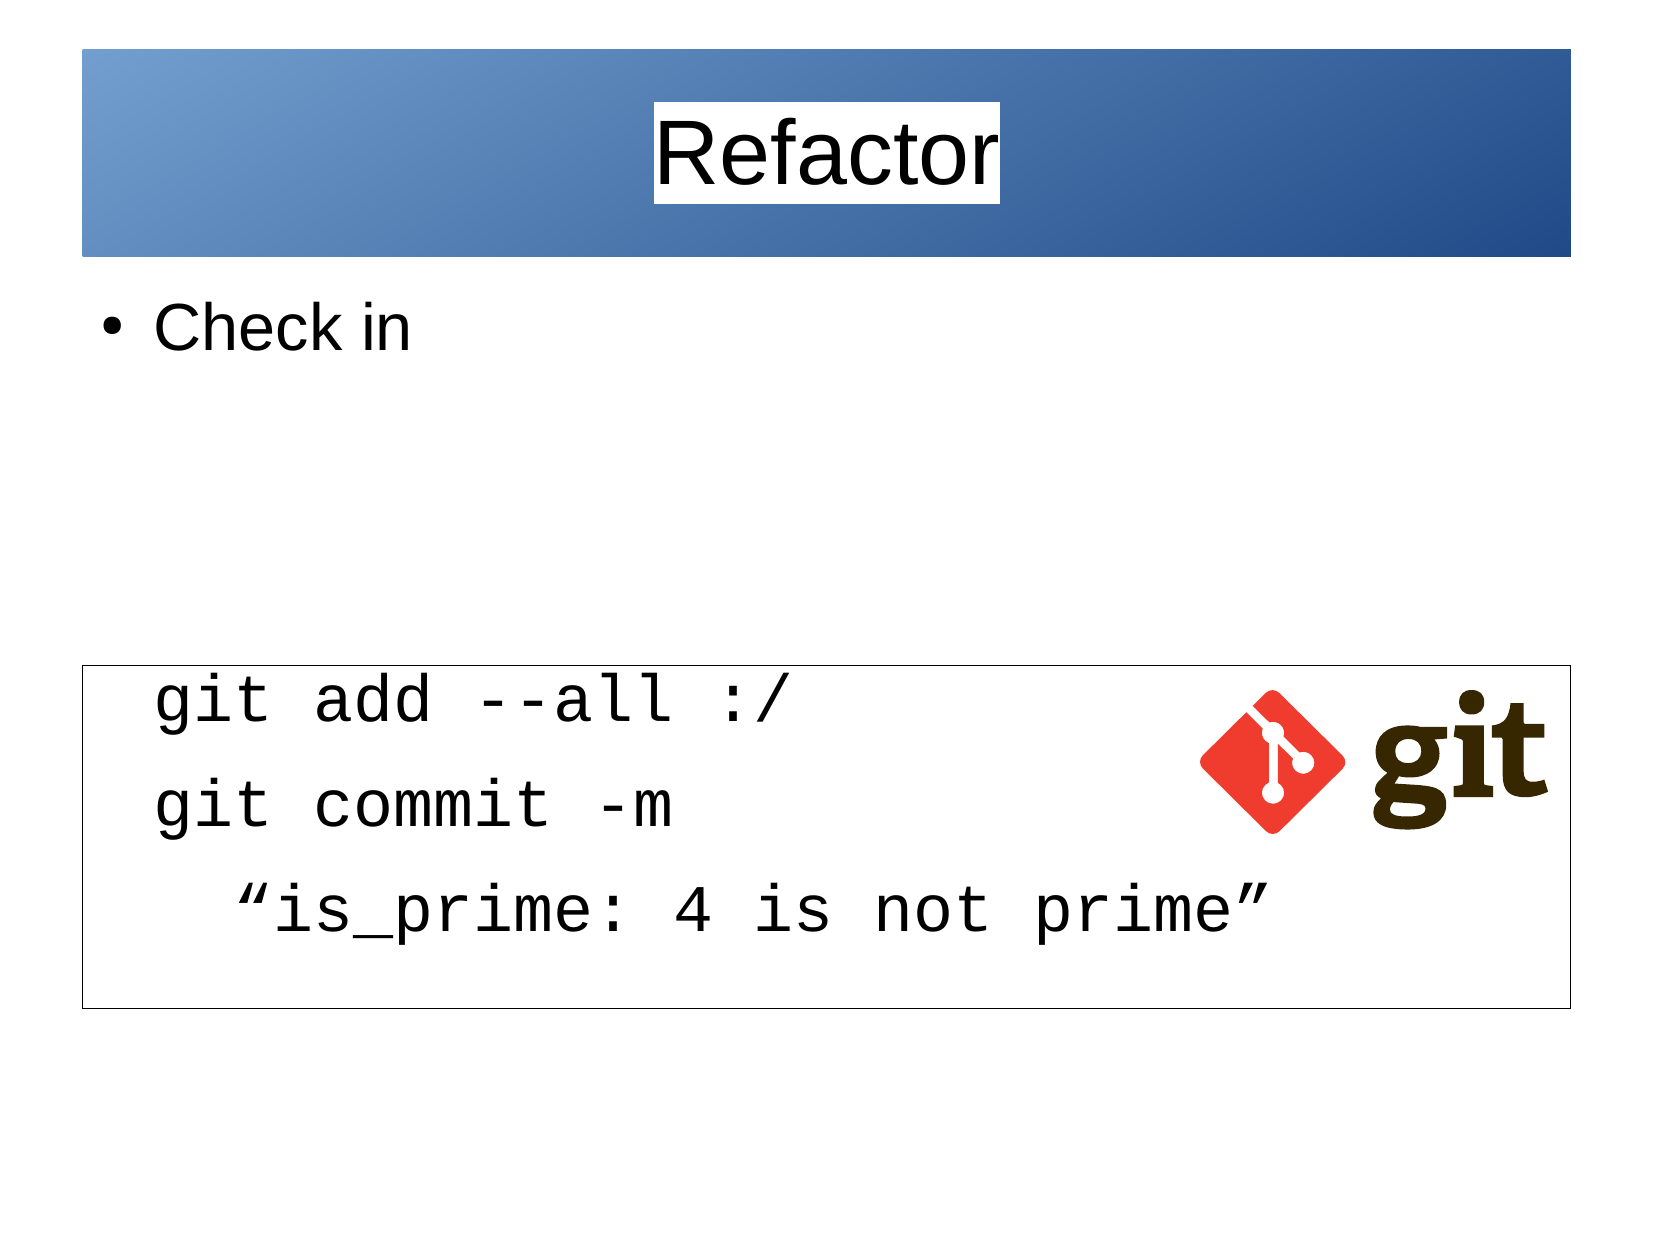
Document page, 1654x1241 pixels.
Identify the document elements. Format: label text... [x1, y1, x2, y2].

title Refactor [82, 49, 1571, 257]
picture [1200, 690, 1549, 834]
list git add --all :/ git commit -m “is_prime: 4 is not prime” [82, 665, 1571, 1009]
list Check in [82, 290, 1571, 634]
